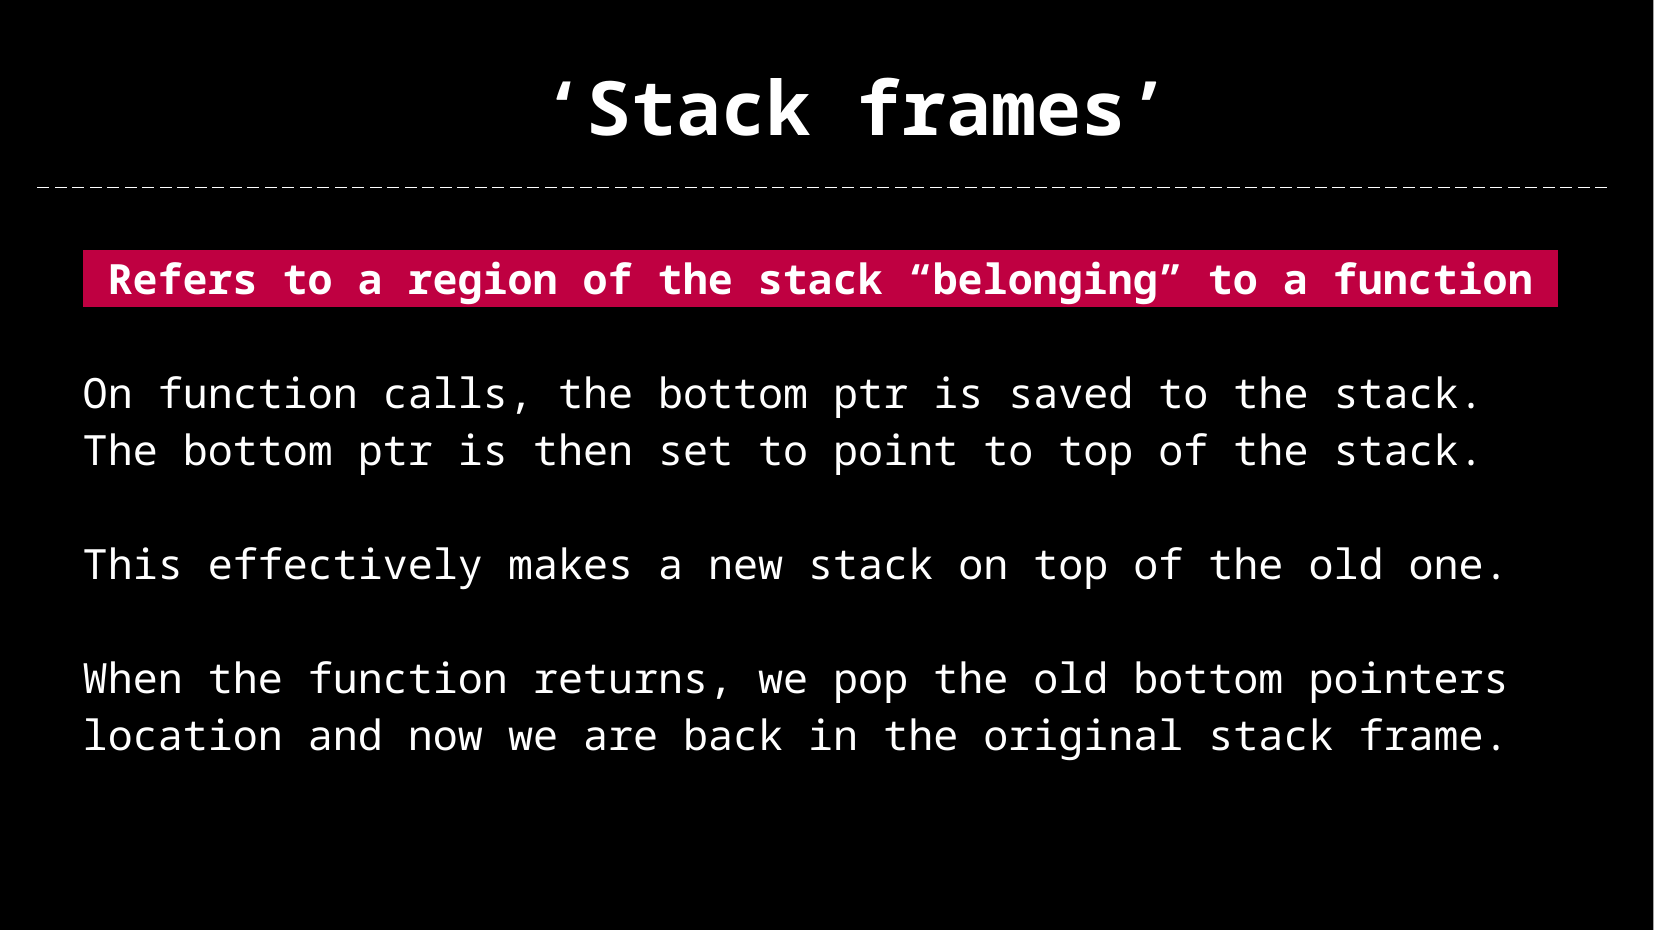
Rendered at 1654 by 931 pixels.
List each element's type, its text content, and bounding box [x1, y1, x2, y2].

text_box Refers to a region of the stack “belonging” to a function On function calls, the bottom ptr is saved to the stack. The bottom ptr is then set to point to top of the stack. This effectively makes a new stack on top of the old one. When the function returns, we pop the old bottom pointers location and now we are back in the original stack frame. [82, 249, 1576, 859]
title ‘Stack frames’ [112, 24, 1601, 188]
